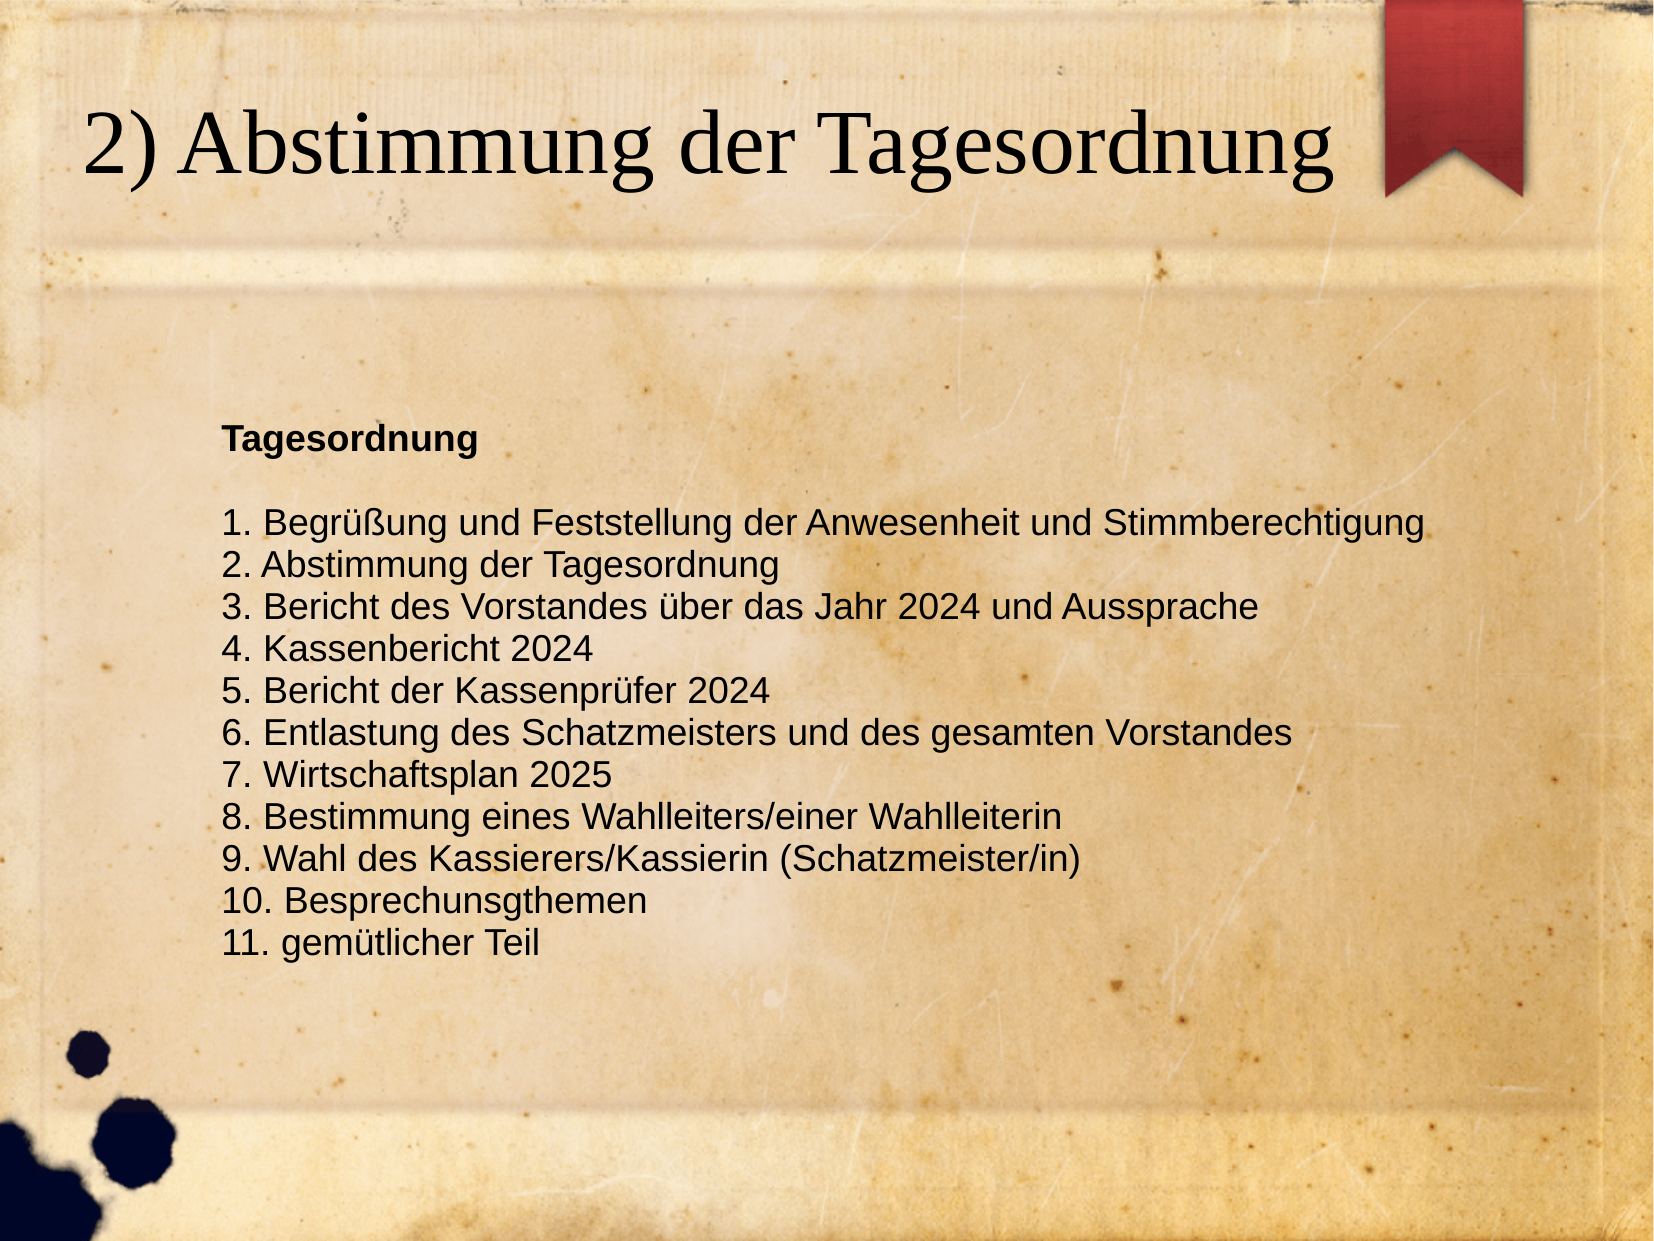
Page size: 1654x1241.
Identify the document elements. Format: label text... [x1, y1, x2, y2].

title 2) Abstimmung der Tagesordnung [82, 49, 1347, 237]
picture [0, 0, 1654, 1241]
text_box Tagesordnung 1. Begrüßung und Feststellung der Anwesenheit und Stimmberechtigung 2. Abstimmung der Tagesordnung 3. Bericht des Vorstandes über das Jahr 2024 und Aussprache 4. Kassenbericht 2024 5. Bericht der Kassenprüfer 2024 6. Entlastung des Schatzmeisters und des gesamten Vorstandes 7. Wirtschaftsplan 2025 8. Bestimmung eines Wahlleiters/einer Wahlleiterin 9. Wahl des Kassierers/Kassierin (Schatzmeister/in) 10. Besprechunsgthemen 11. gemütlicher Teil [206, 344, 1441, 1004]
